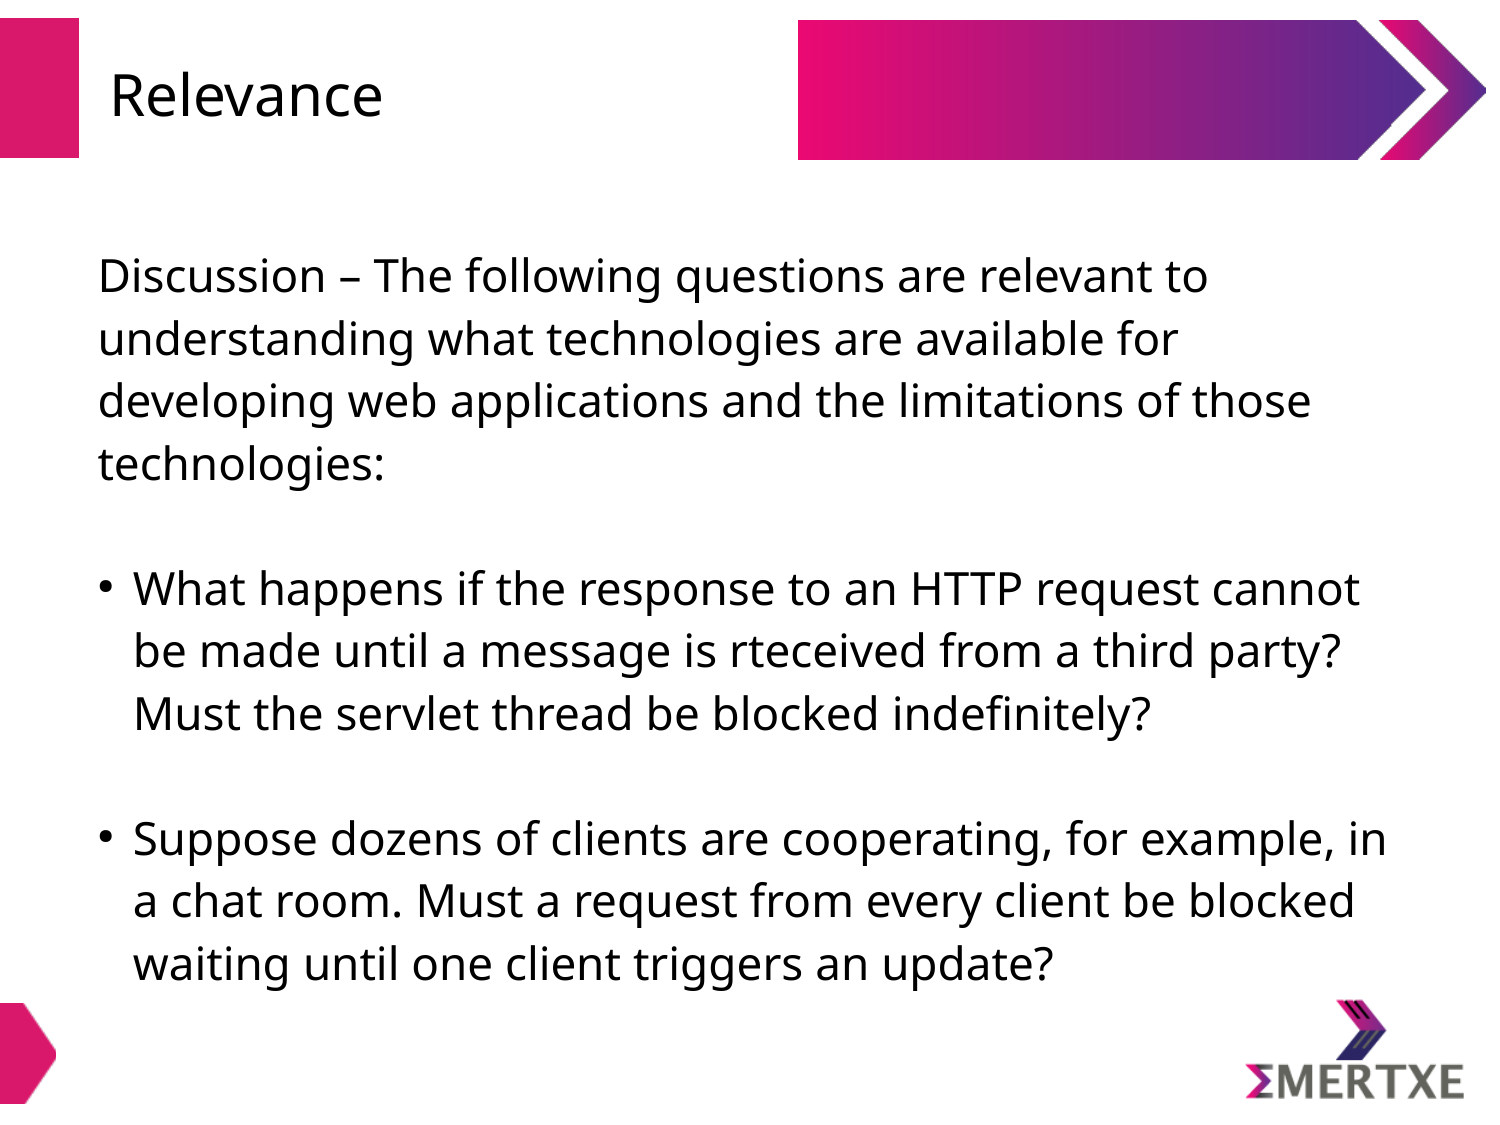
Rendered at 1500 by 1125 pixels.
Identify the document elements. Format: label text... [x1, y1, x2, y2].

picture [798, 20, 1486, 160]
text_box Discussion – The following questions are relevant to understanding what technologies are available for developing web applications and the limitations of those technologies: What happens if the response to an HTTP request cannot be made until a message is rteceived from a third party? Must the servlet thread be blocked indefinitely? Suppose dozens of clients are cooperating, for example, in a chat room. Must a request from every client be blocked waiting until one client triggers an update? [82, 236, 1406, 1001]
picture [1245, 996, 1465, 1099]
text_box Relevance [94, 47, 733, 131]
